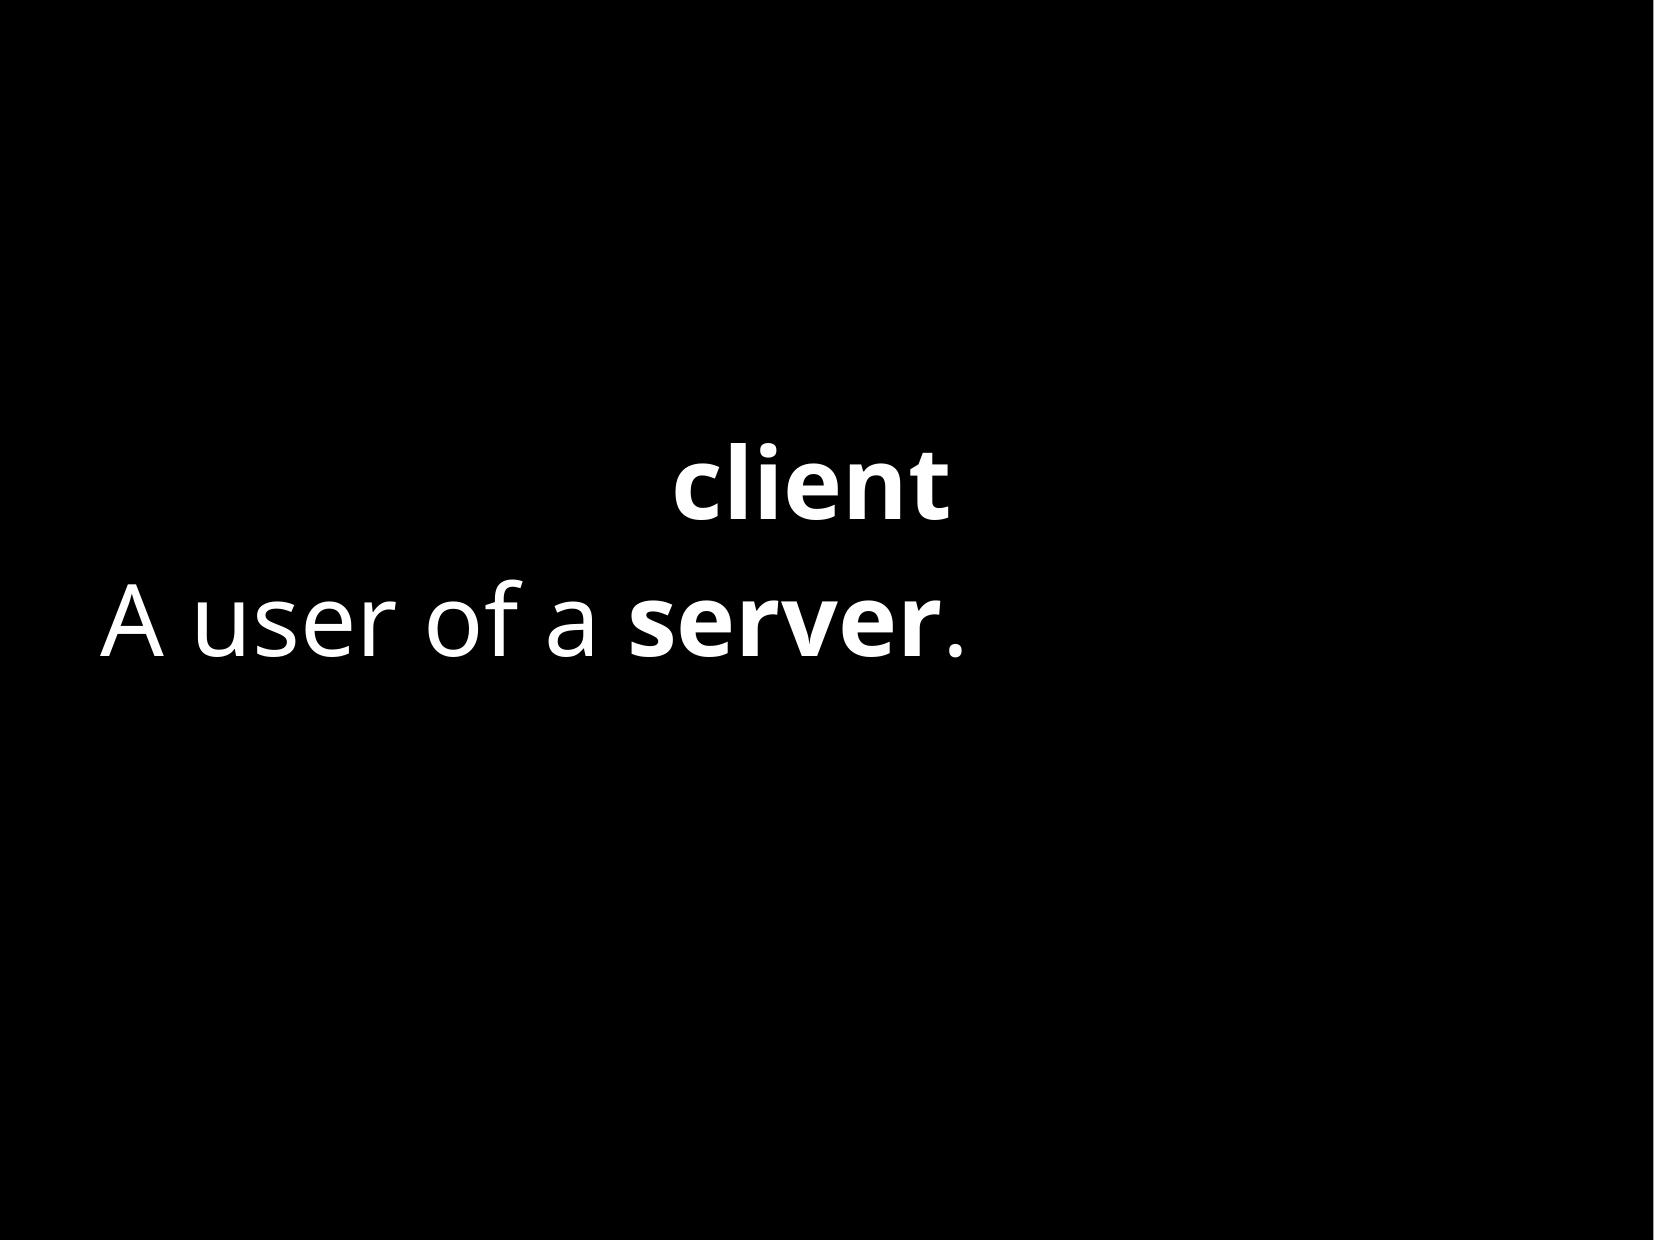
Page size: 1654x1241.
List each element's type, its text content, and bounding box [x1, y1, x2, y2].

subtitle client A user of a server. [88, 88, 1536, 1010]
